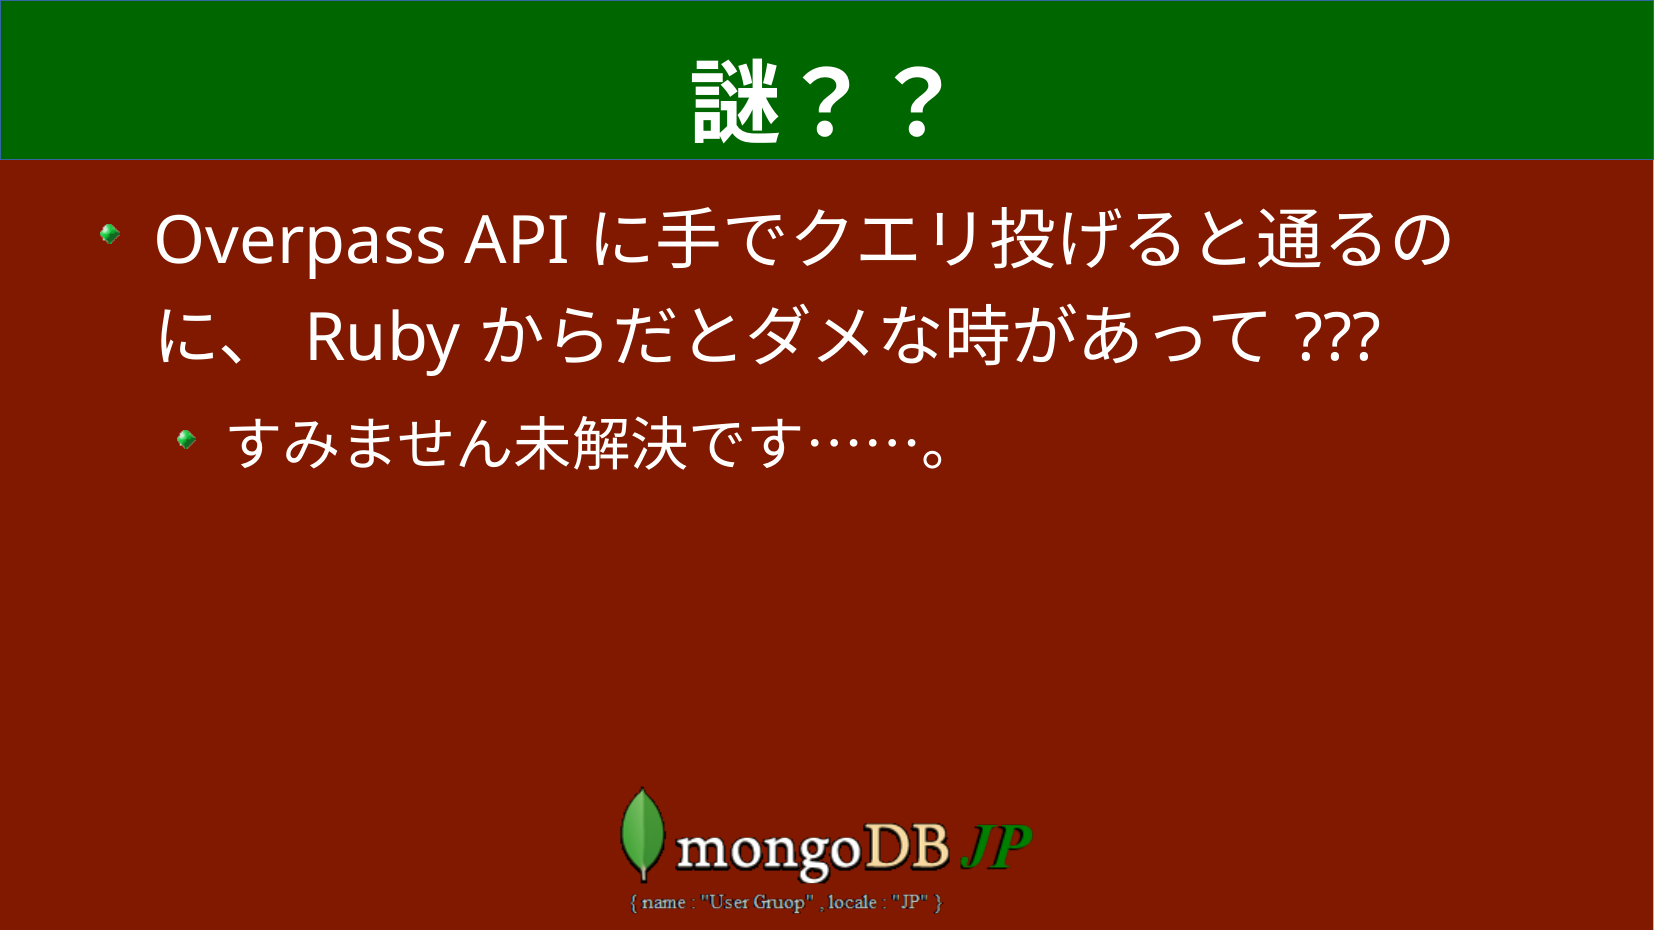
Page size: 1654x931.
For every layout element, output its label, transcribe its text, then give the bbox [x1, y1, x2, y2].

picture [616, 784, 1047, 931]
list Overpass APIに手でクエリ投げると通るのに、Rubyからだとダメな時があって??? すみません未解決です……。 [82, 185, 1571, 726]
title 謎？？ [82, 37, 1571, 156]
